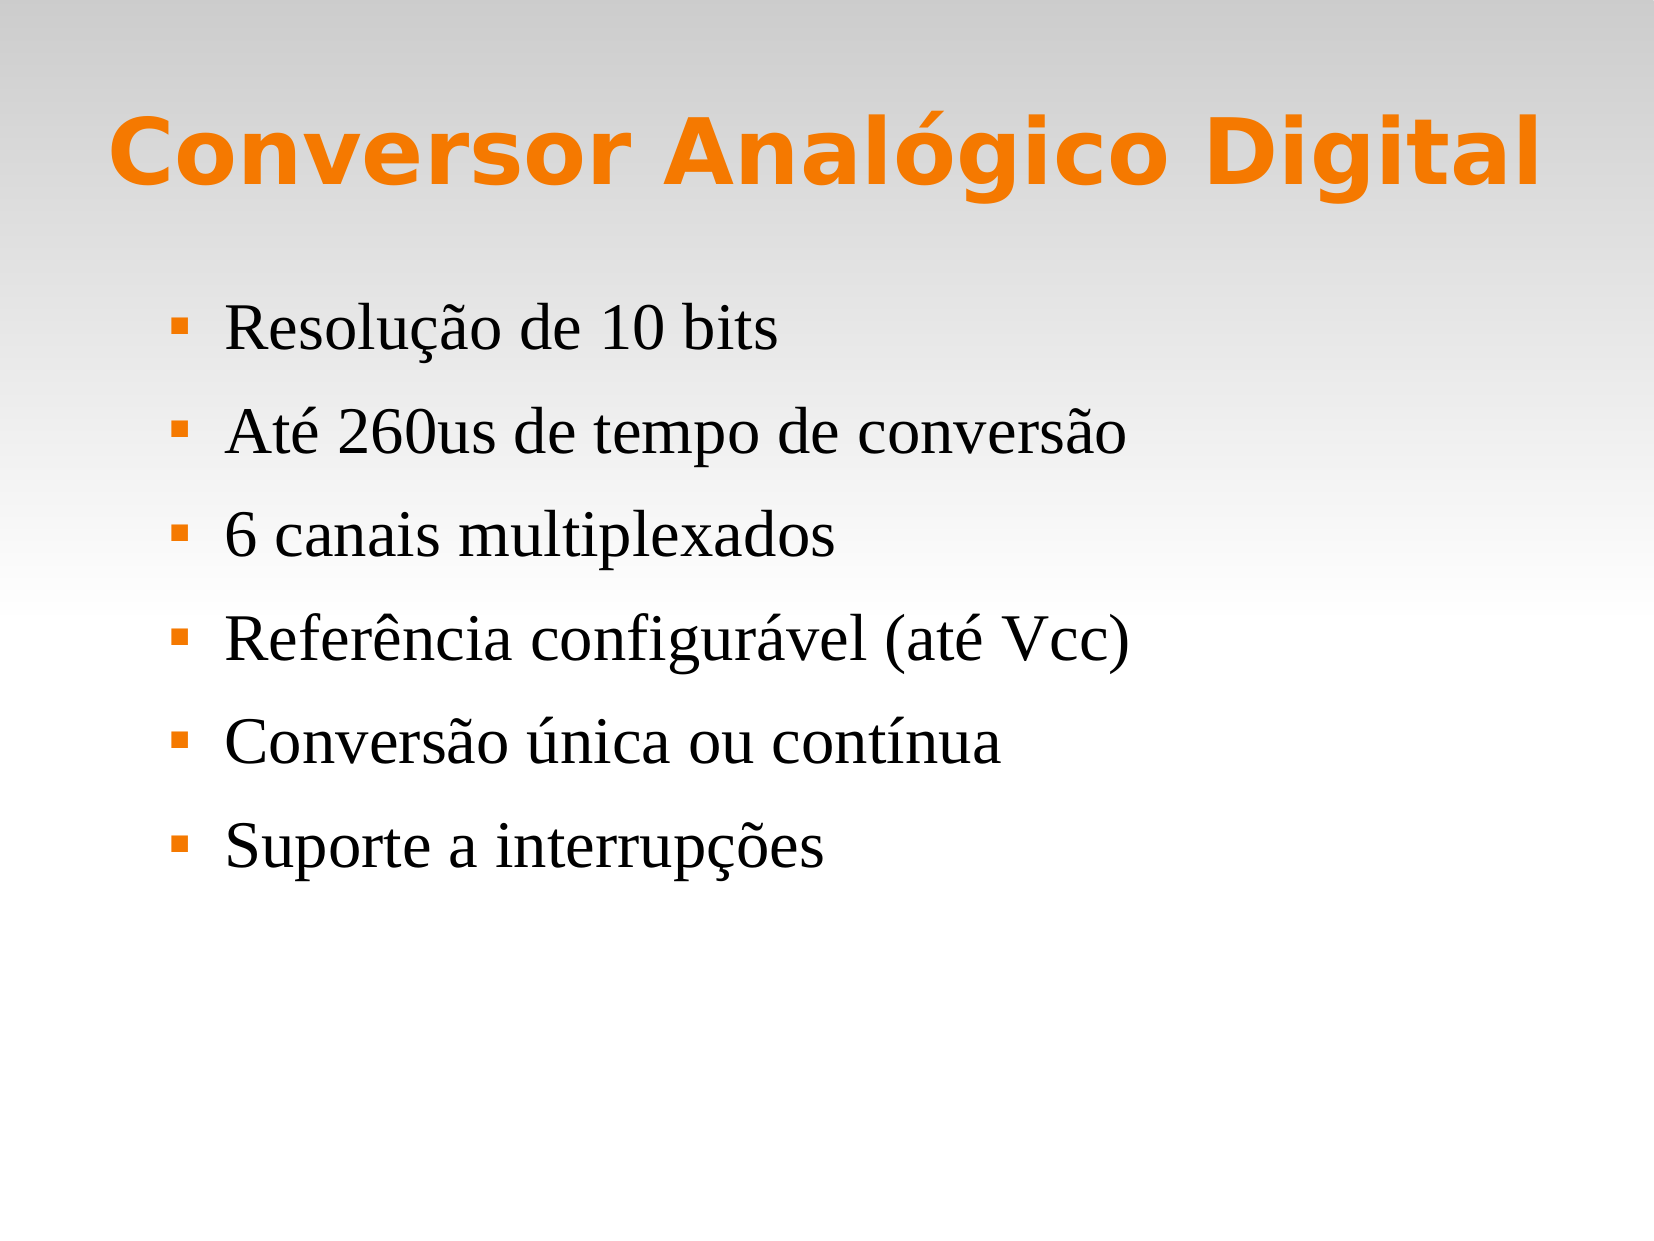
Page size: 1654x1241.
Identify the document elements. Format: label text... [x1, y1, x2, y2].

title Conversor Analógico Digital [82, 49, 1571, 257]
list Resolução de 10 bits Até 260us de tempo de conversão 6 canais multiplexados Referência configurável (até Vcc) Conversão única ou contínua Suporte a interrupções [82, 290, 1571, 1109]
